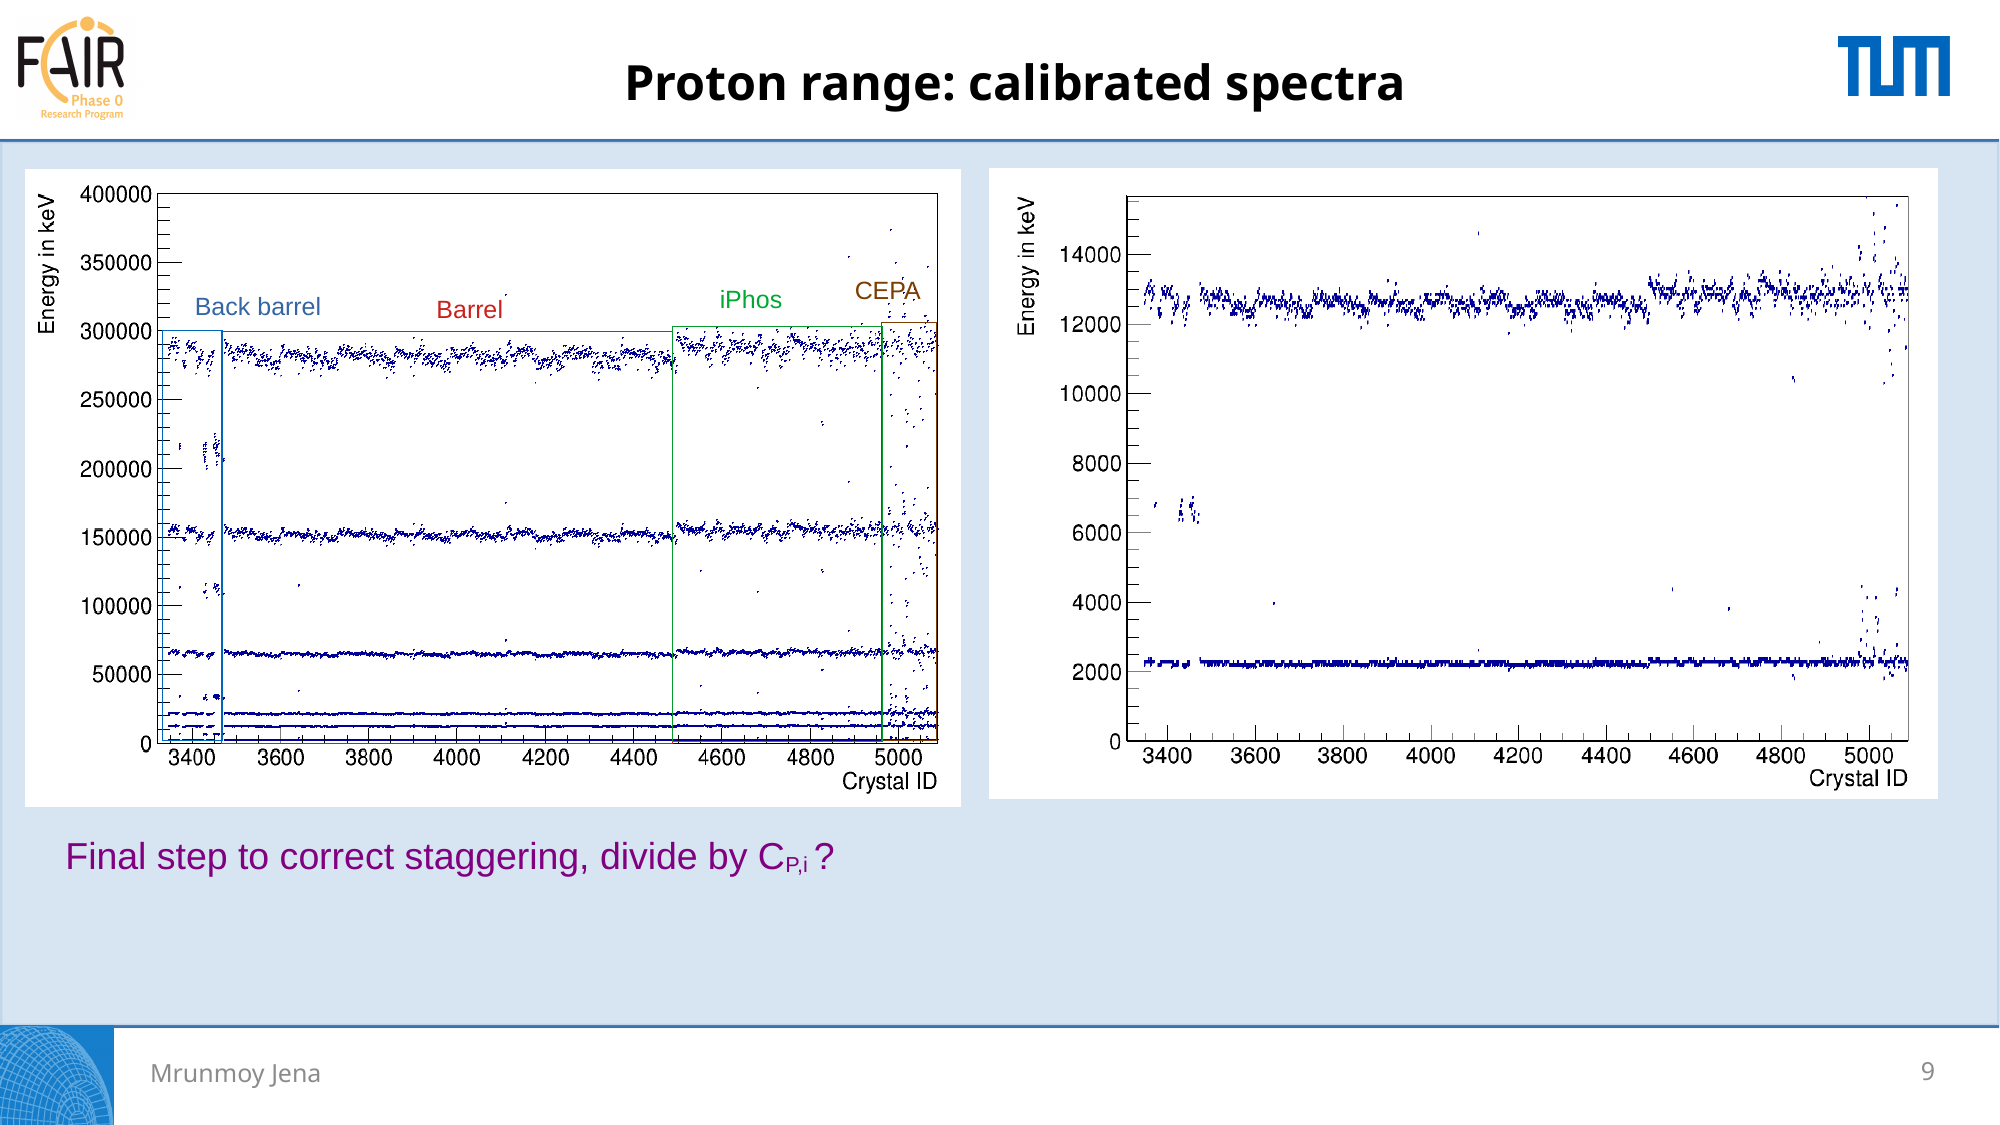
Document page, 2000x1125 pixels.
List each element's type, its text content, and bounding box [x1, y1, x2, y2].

text_box iPhos [705, 278, 841, 322]
picture [25, 169, 961, 807]
picture [989, 168, 1938, 799]
text_box Barrel [421, 288, 632, 331]
title Proton range: calibrated spectra [180, 44, 1851, 121]
text_box Back barrel [223, 332, 346, 357]
text_box CEPA [840, 269, 946, 313]
picture [15, 15, 142, 120]
picture [0, 1025, 114, 1125]
text_box Final step to correct staggering, divide by CP,i ? [50, 827, 1395, 1011]
text_box Back barrel [180, 331, 221, 357]
picture [1838, 36, 1950, 96]
text_box Back barrel [180, 285, 346, 331]
